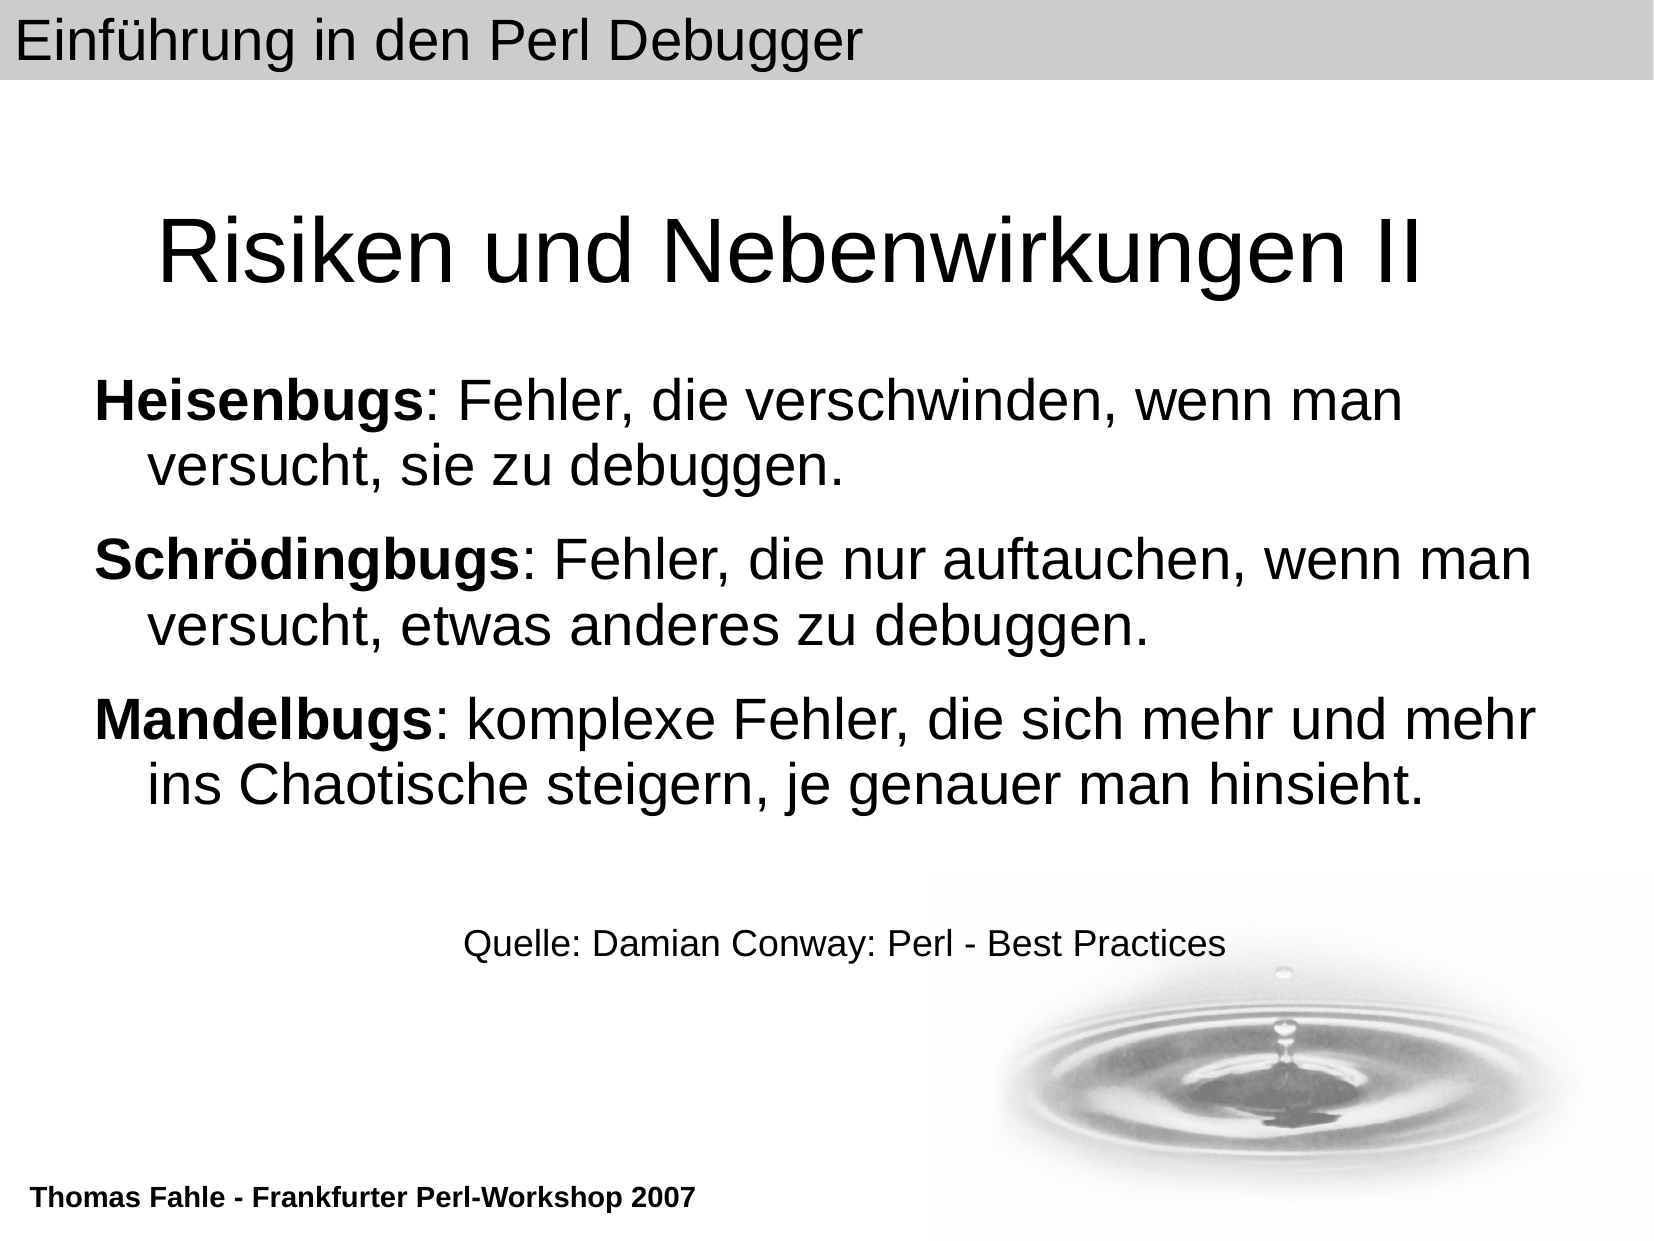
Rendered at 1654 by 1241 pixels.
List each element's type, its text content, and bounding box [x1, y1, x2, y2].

text_box Quelle: Damian Conway: Perl - Best Practices [412, 915, 1241, 973]
title Risiken und Nebenwirkungen II [47, 147, 1536, 355]
picture [0, 80, 1654, 1241]
list Heisenbugs: Fehler, die verschwinden, wenn man versucht, sie zu debuggen. Schrödingbugs: Fehler, die nur auftauchen, wenn man versucht, etwas anderes zu debuggen. Mandelbugs: komplexe Fehler, die sich mehr und mehr ins Chaotische steigern, je genauer man hinsieht. [76, 367, 1565, 960]
